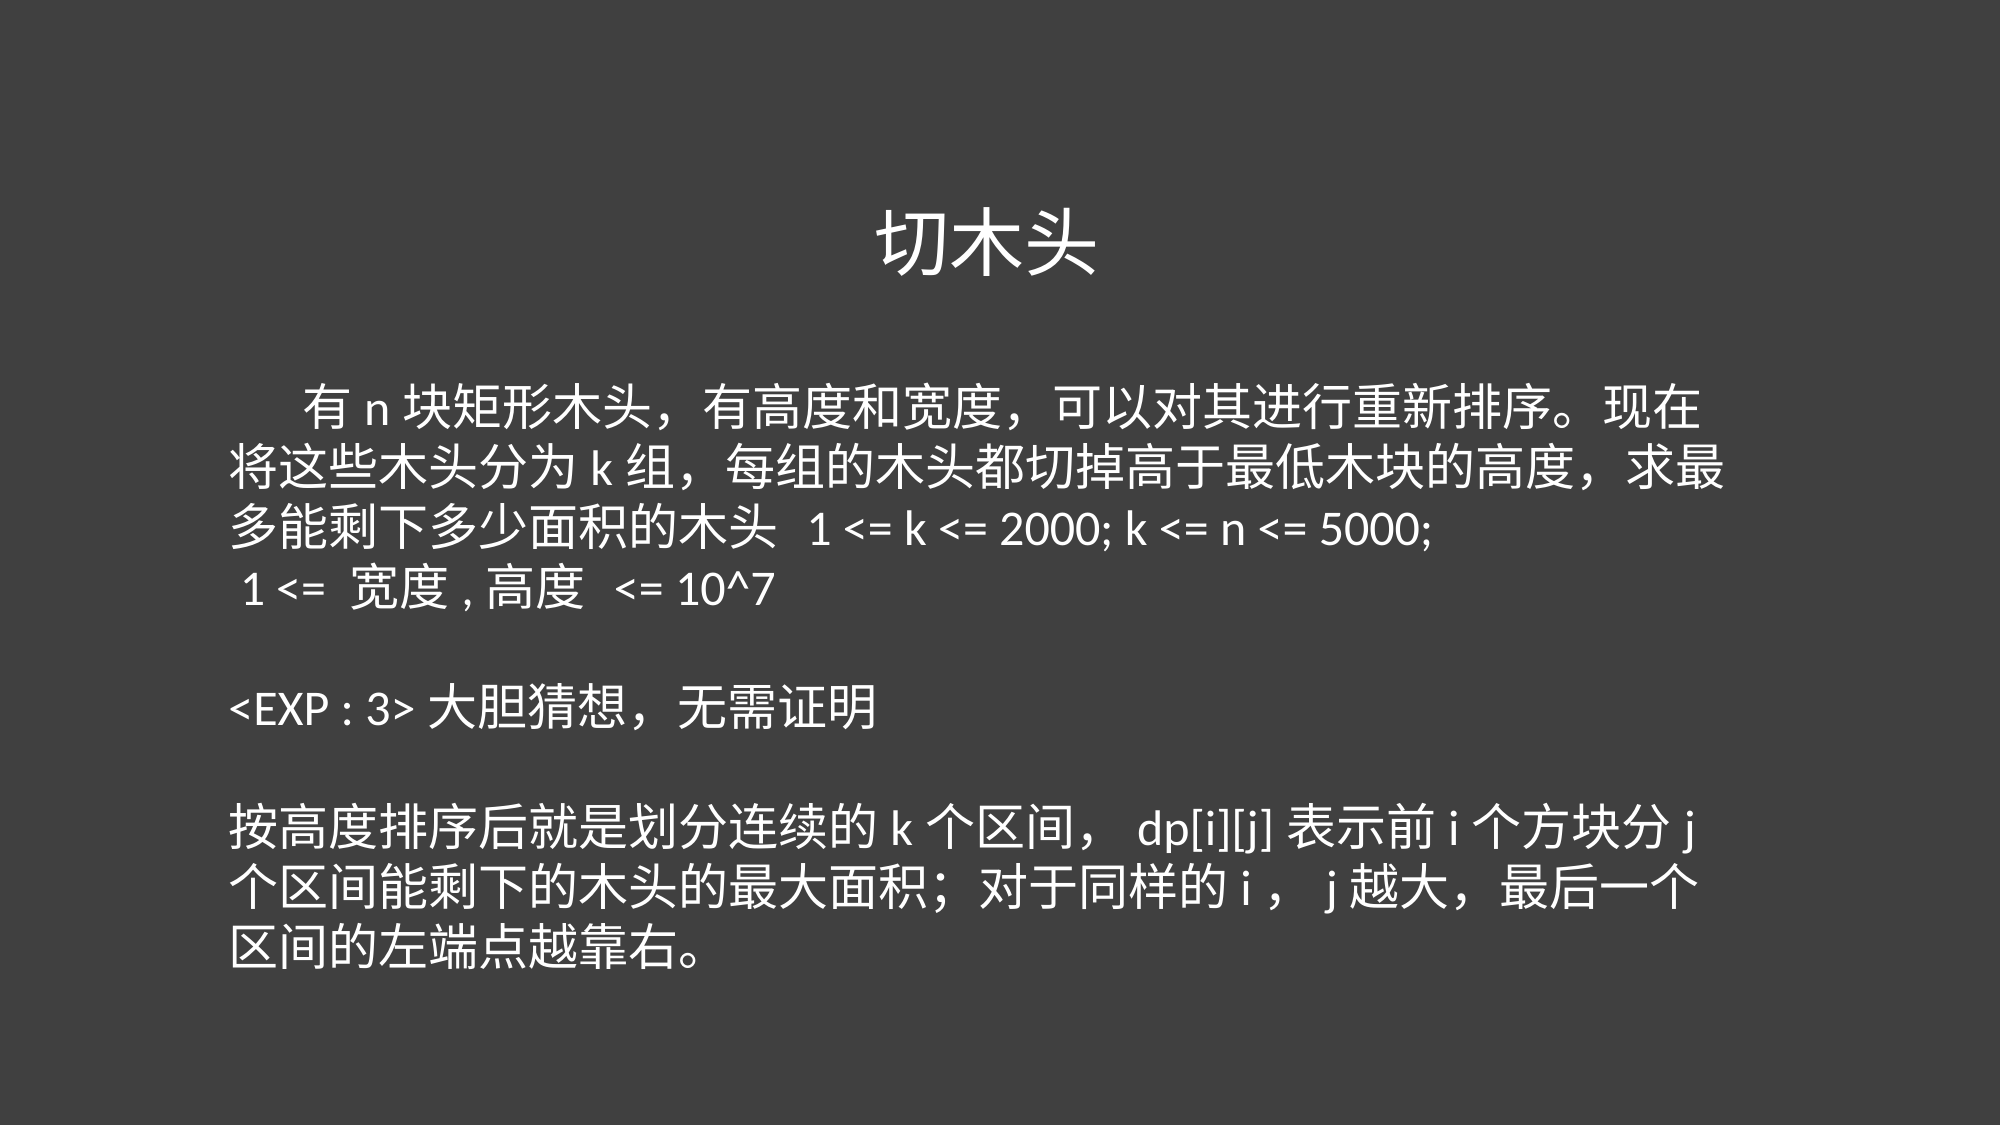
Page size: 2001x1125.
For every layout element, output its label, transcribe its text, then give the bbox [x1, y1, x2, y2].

text_box 切木头 有n块矩形木头，有高度和宽度，可以对其进行重新排序。现在将这些木头分为k组，每组的木头都切掉高于最低木块的高度，求最多能剩下多少面积的木头 1 <= k <= 2000; k <= n <= 5000; 1 <= 宽度,高度 <= 10^7 <EXP : 3>大胆猜想，无需证明 按高度排序后就是划分连续的k个区间，dp[i][j]表示前i个方块分j个区间能剩下的木头的最大面积；对于同样的i，j越大，最后一个区间的左端点越靠右。 [213, 188, 1760, 1104]
